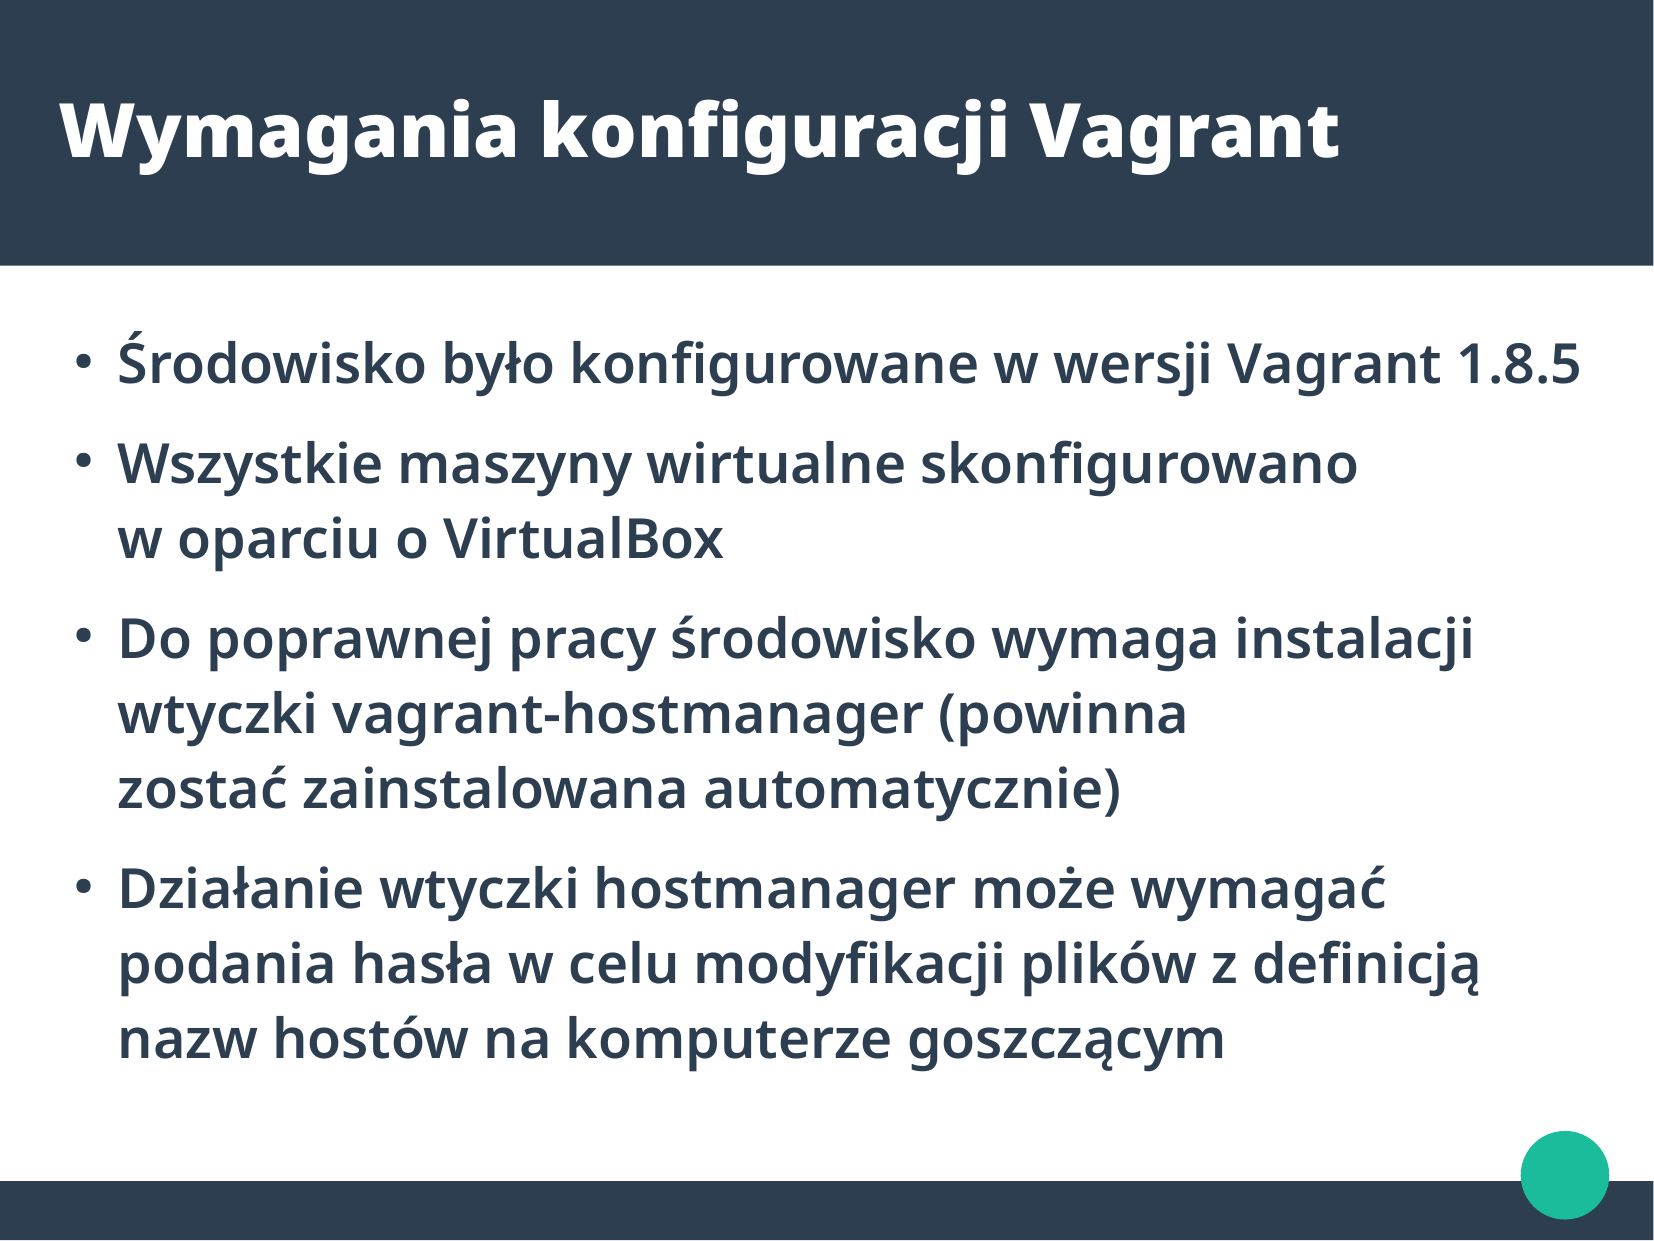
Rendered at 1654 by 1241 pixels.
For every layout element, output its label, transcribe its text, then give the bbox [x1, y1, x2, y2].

title Wymagania konfiguracji Vagrant [59, 49, 1595, 207]
list Środowisko było konfigurowane w wersji Vagrant 1.8.5 Wszystkie maszyny wirtualne skonfigurowano w oparciu o VirtualBox Do poprawnej pracy środowisko wymaga instalacji wtyczki vagrant-hostmanager (powinna zostać zainstalowana automatycznie) Działanie wtyczki hostmanager może wymagać podania hasła w celu modyfikacji plików z definicją nazw hostów na komputerze goszczącym [59, 324, 1595, 1152]
